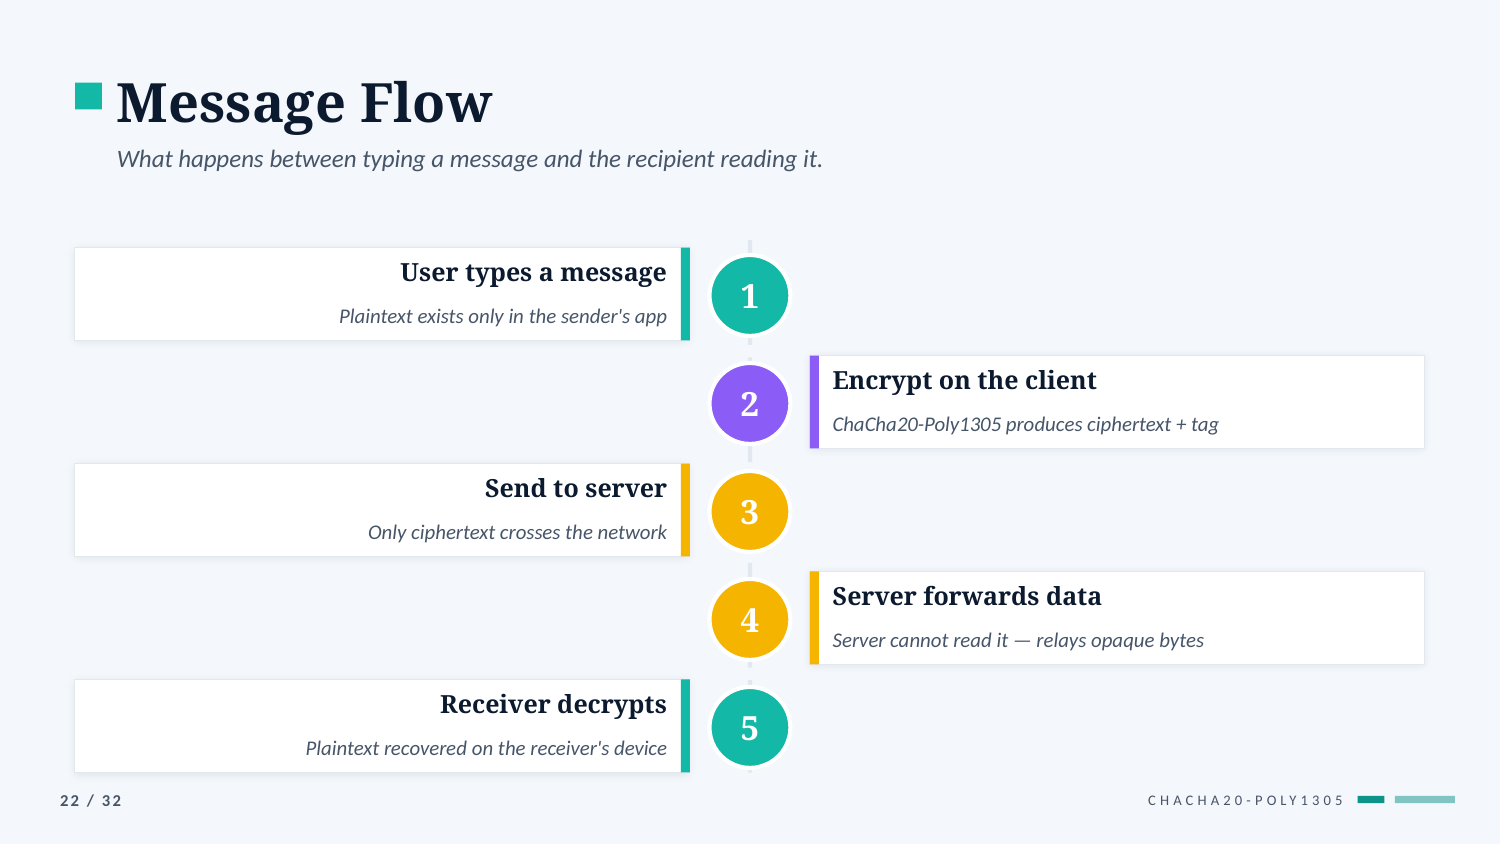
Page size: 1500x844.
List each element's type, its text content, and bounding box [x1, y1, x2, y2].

text_box [1357, 795, 1385, 804]
text_box [1394, 795, 1455, 804]
text_box ChaCha20-Poly1305 produces ciphertext + tag [832, 398, 1403, 447]
text_box [809, 571, 1425, 665]
text_box Message Flow [116, 60, 1422, 142]
text_box User types a message [97, 247, 668, 291]
text_box [74, 463, 690, 557]
text_box Send to server [97, 463, 668, 506]
text_box [74, 247, 690, 341]
text_box 3 [709, 470, 791, 552]
text_box [74, 679, 690, 773]
text_box What happens between typing a message and the recipient reading it. [116, 142, 1422, 188]
text_box Receiver decrypts [97, 679, 668, 723]
text_box [809, 355, 1425, 449]
text_box CHACHA20-POLY1305 [1050, 780, 1343, 819]
text_box 2 [709, 362, 791, 444]
text_box 4 [709, 578, 791, 660]
text_box 22 / 32 [59, 780, 210, 819]
text_box Server forwards data [832, 571, 1403, 615]
text_box 1 [709, 254, 791, 336]
text_box 5 [709, 686, 791, 768]
text_box [75, 82, 102, 110]
text_box Plaintext exists only in the sender's app [97, 291, 668, 339]
text_box Plaintext recovered on the receiver's device [97, 723, 668, 771]
text_box Encrypt on the client [832, 355, 1403, 398]
text_box Only ciphertext crosses the network [97, 506, 668, 555]
text_box Server cannot read it — relays opaque bytes [832, 615, 1403, 663]
